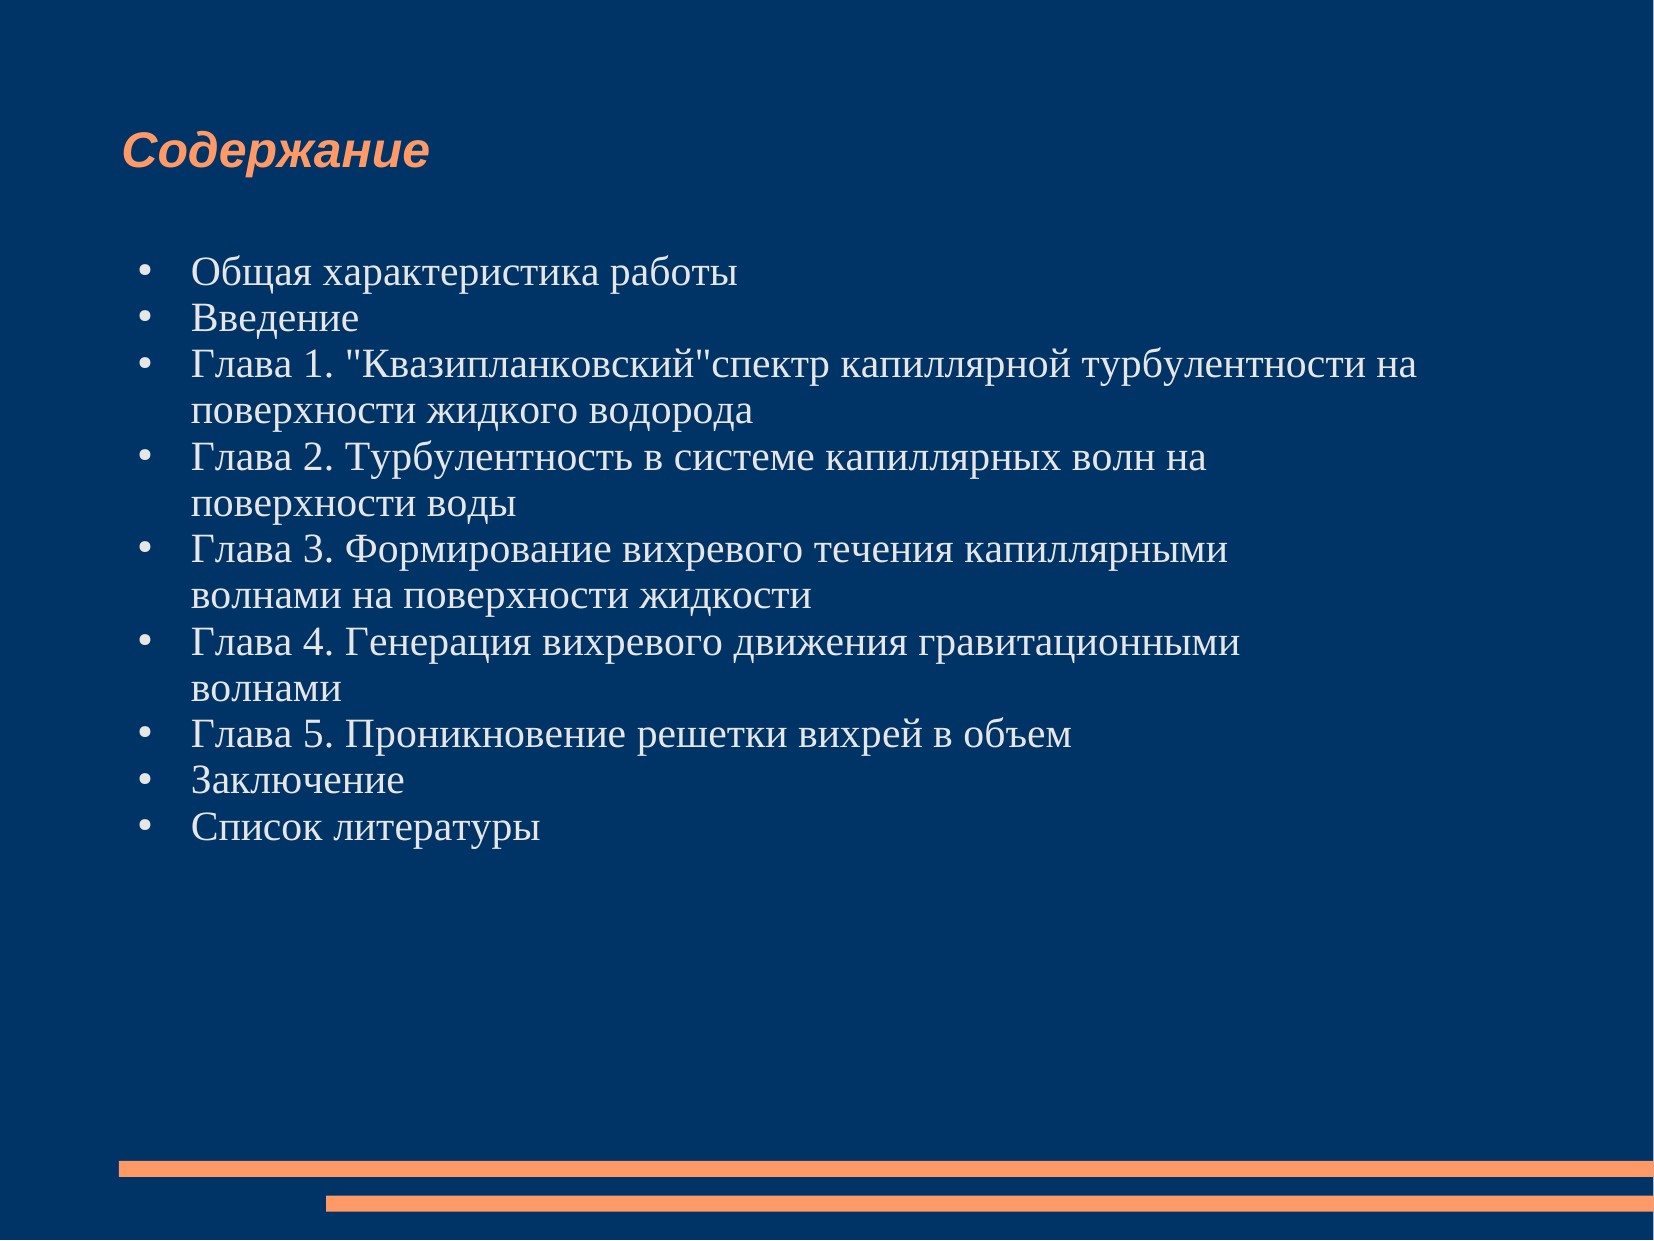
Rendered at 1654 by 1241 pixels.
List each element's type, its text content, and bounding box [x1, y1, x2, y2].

list Общая характеристика работы Введение Глава 1. "Квазипланковский"спектр капиллярной турбулентности на поверхности жидкого водорода Глава 2. Турбулентность в системе капиллярных волн на поверхности воды Глава 3. Формирование вихревого течения капиллярными волнами на поверхности жидкости Глава 4. Генерация вихревого движения гравитационными волнами Глава 5. Проникновение решетки вихрей в объем Заключение Список литературы [119, 248, 1560, 968]
title Содержание [121, 46, 1534, 248]
